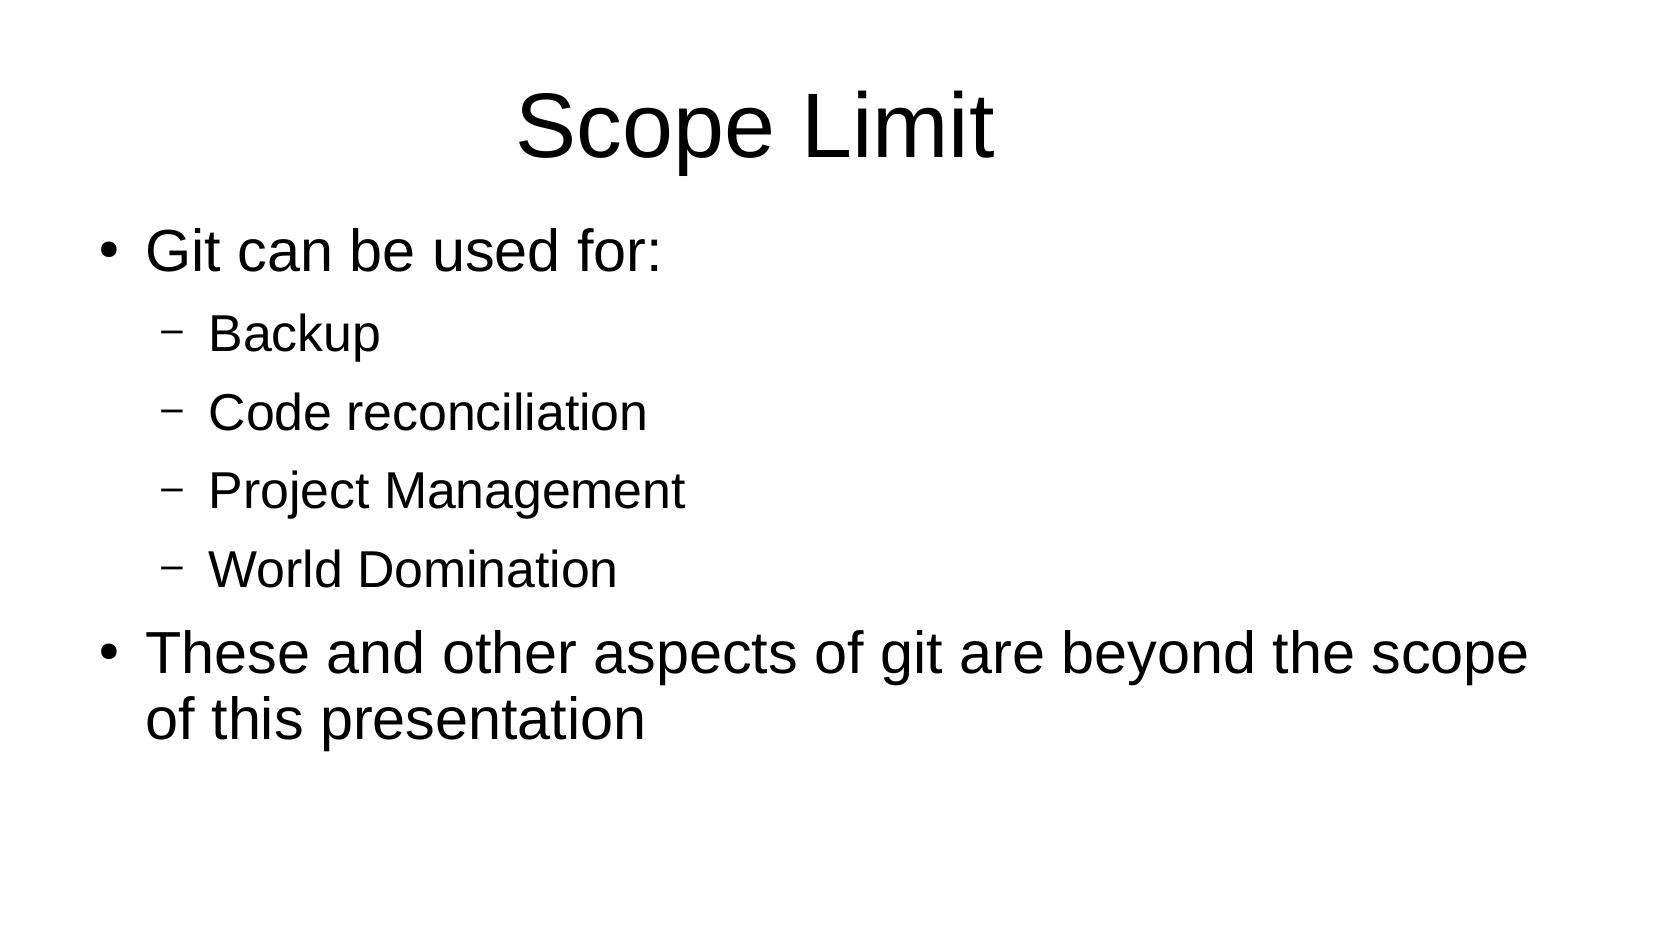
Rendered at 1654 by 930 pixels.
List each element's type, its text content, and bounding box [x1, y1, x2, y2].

title Scope Limit [11, 50, 1500, 201]
list Git can be used for: Backup Code reconciliation Project Management World Domination These and other aspects of git are beyond the scope of this presentation [82, 217, 1571, 757]
title [56, 60, 1545, 201]
